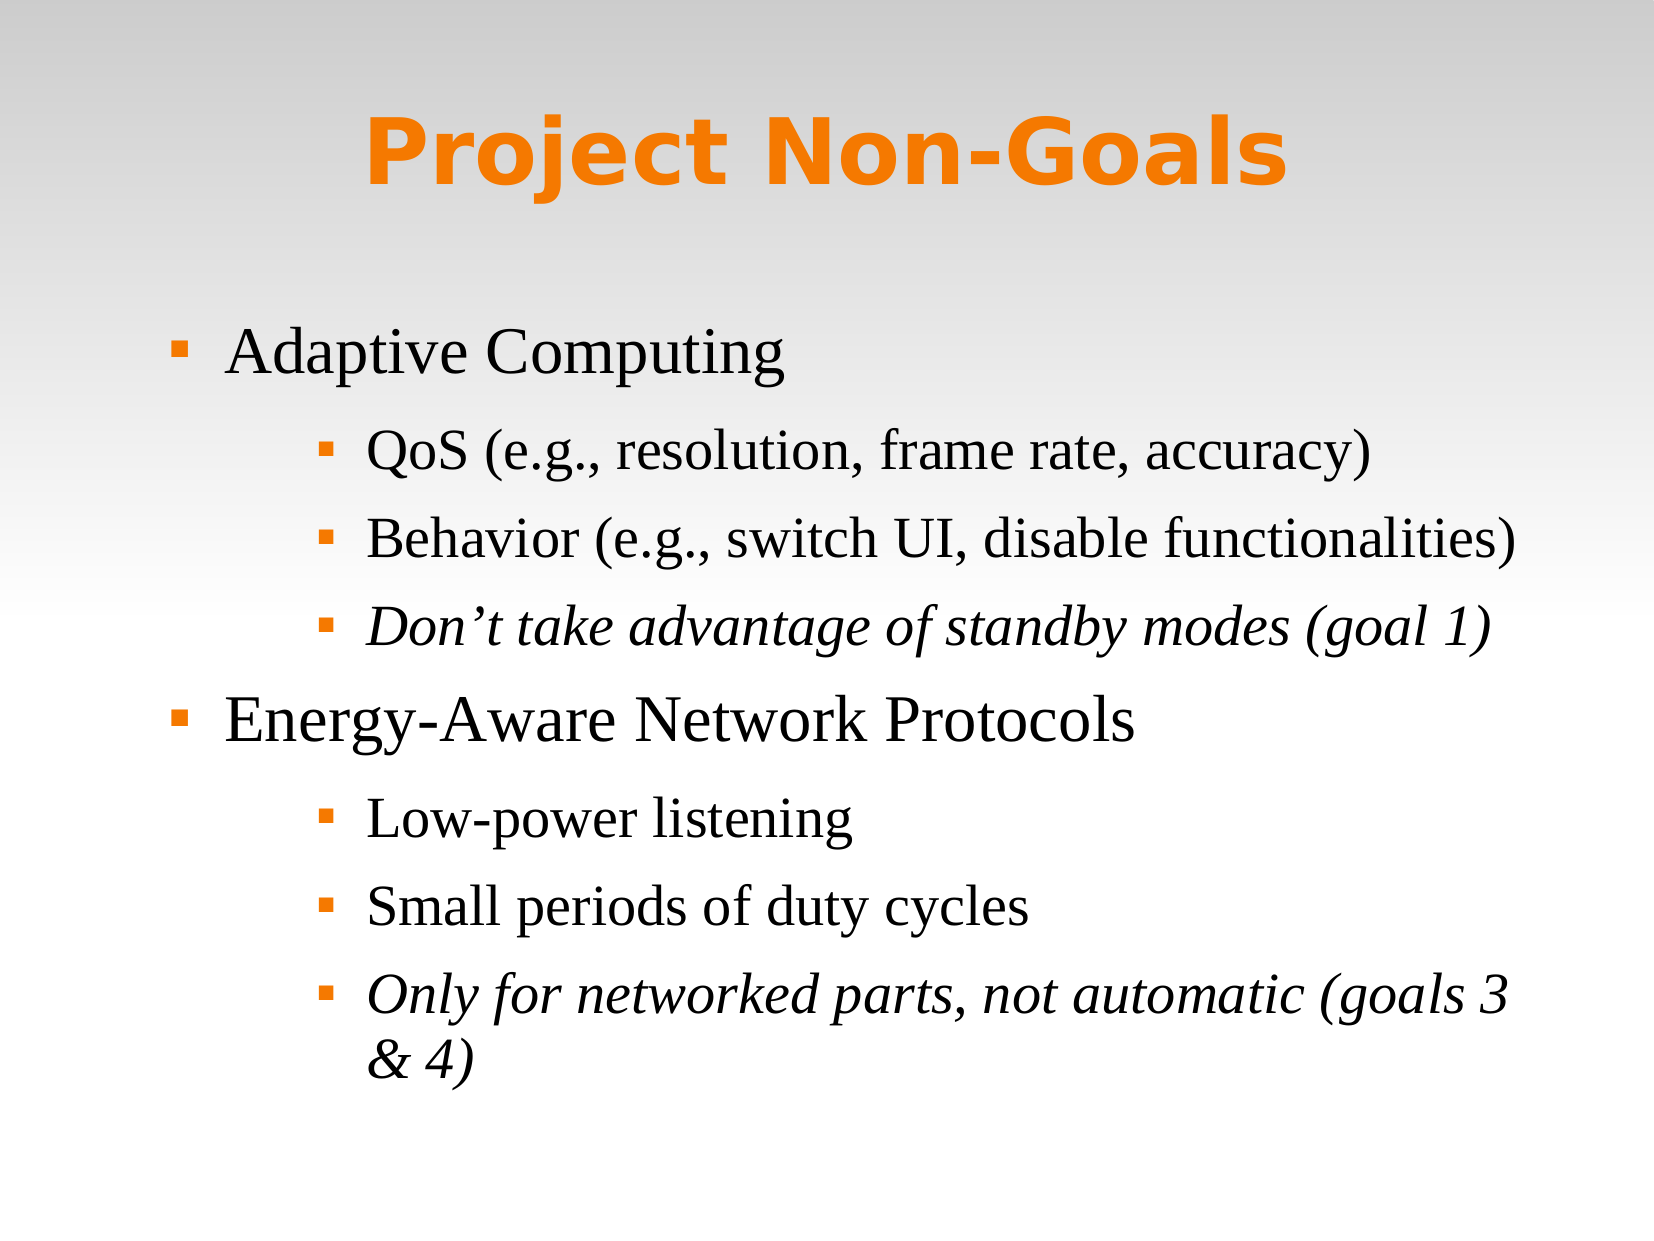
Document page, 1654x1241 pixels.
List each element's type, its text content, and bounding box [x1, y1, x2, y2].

title Project Non-Goals [82, 49, 1571, 257]
list Adaptive Computing QoS (e.g., resolution, frame rate, accuracy) Behavior (e.g., switch UI, disable functionalities) Don’t take advantage of standby modes (goal 1) Energy-Aware Network Protocols Low-power listening Small periods of duty cycles Only for networked parts, not automatic (goals 3 & 4) [82, 313, 1538, 1212]
